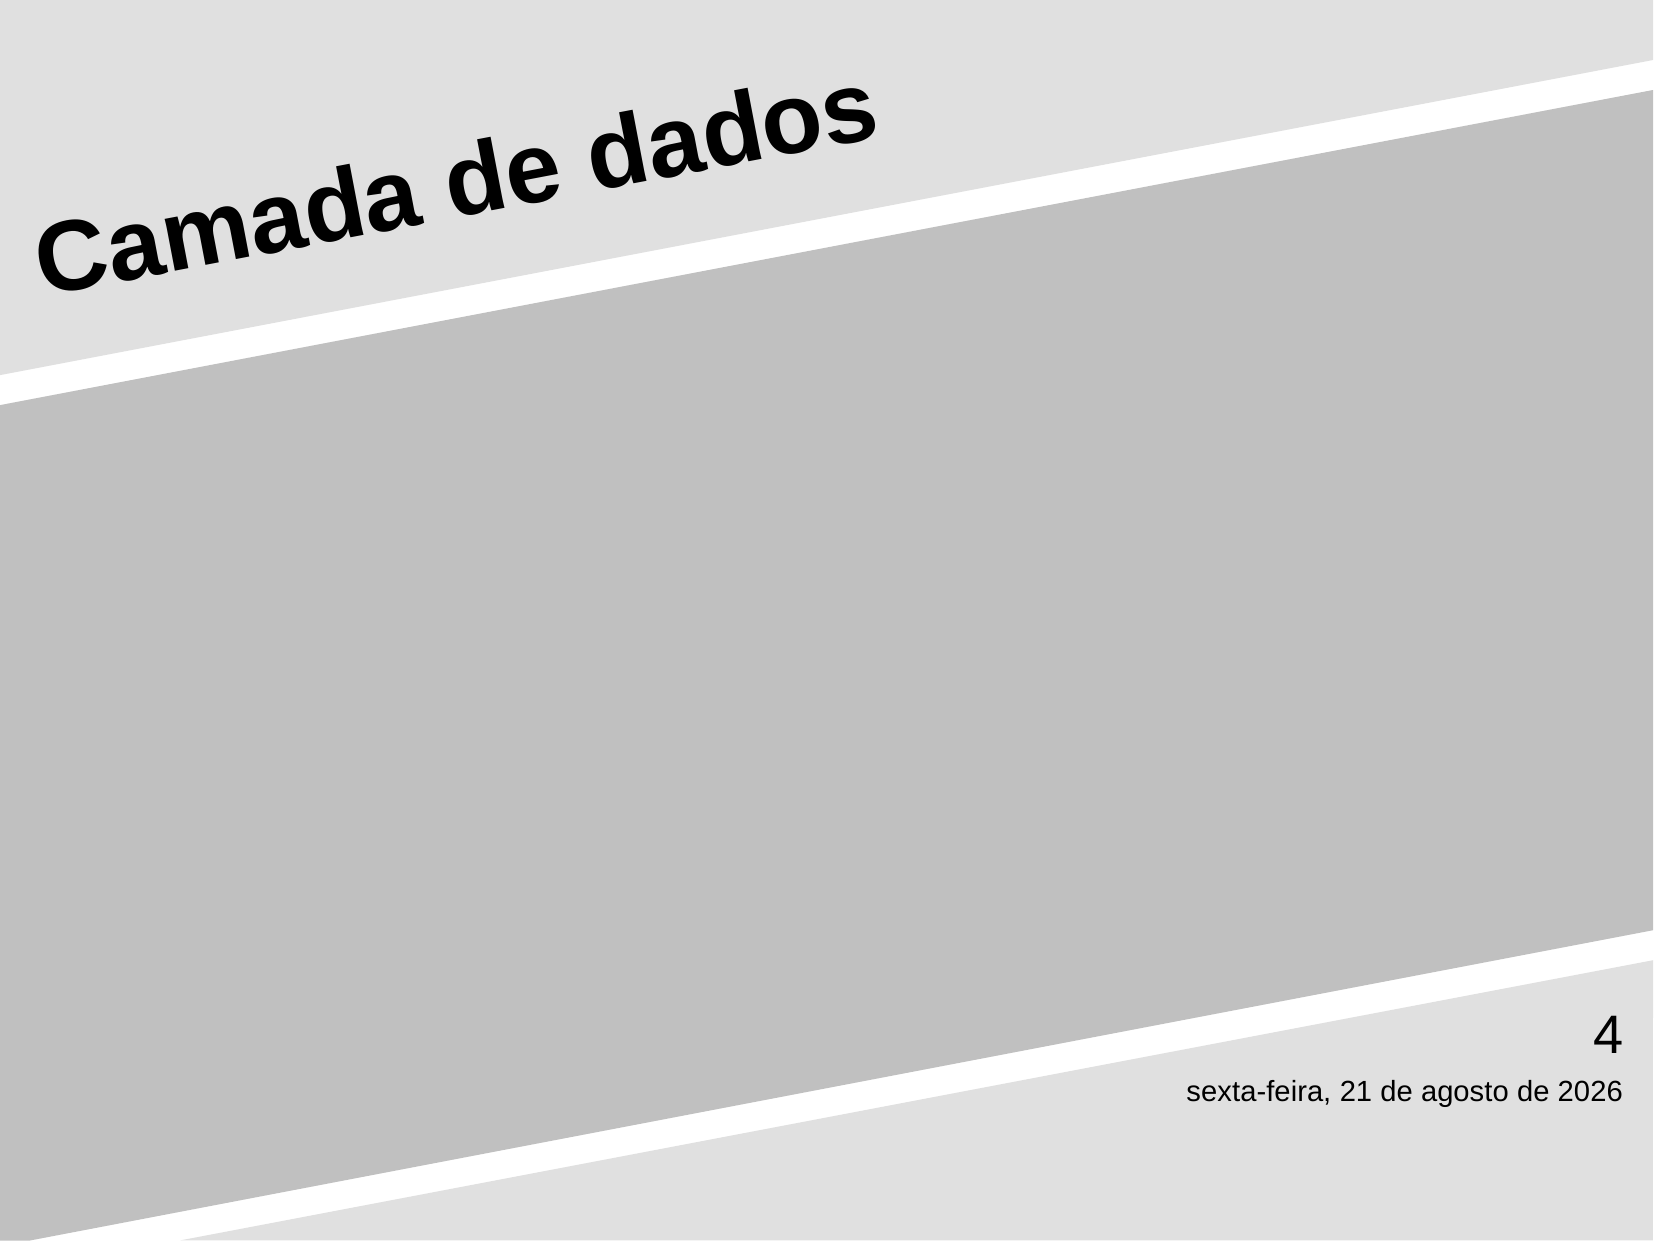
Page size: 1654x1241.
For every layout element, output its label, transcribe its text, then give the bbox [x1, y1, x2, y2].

title Camada de dados [17, 0, 1518, 365]
